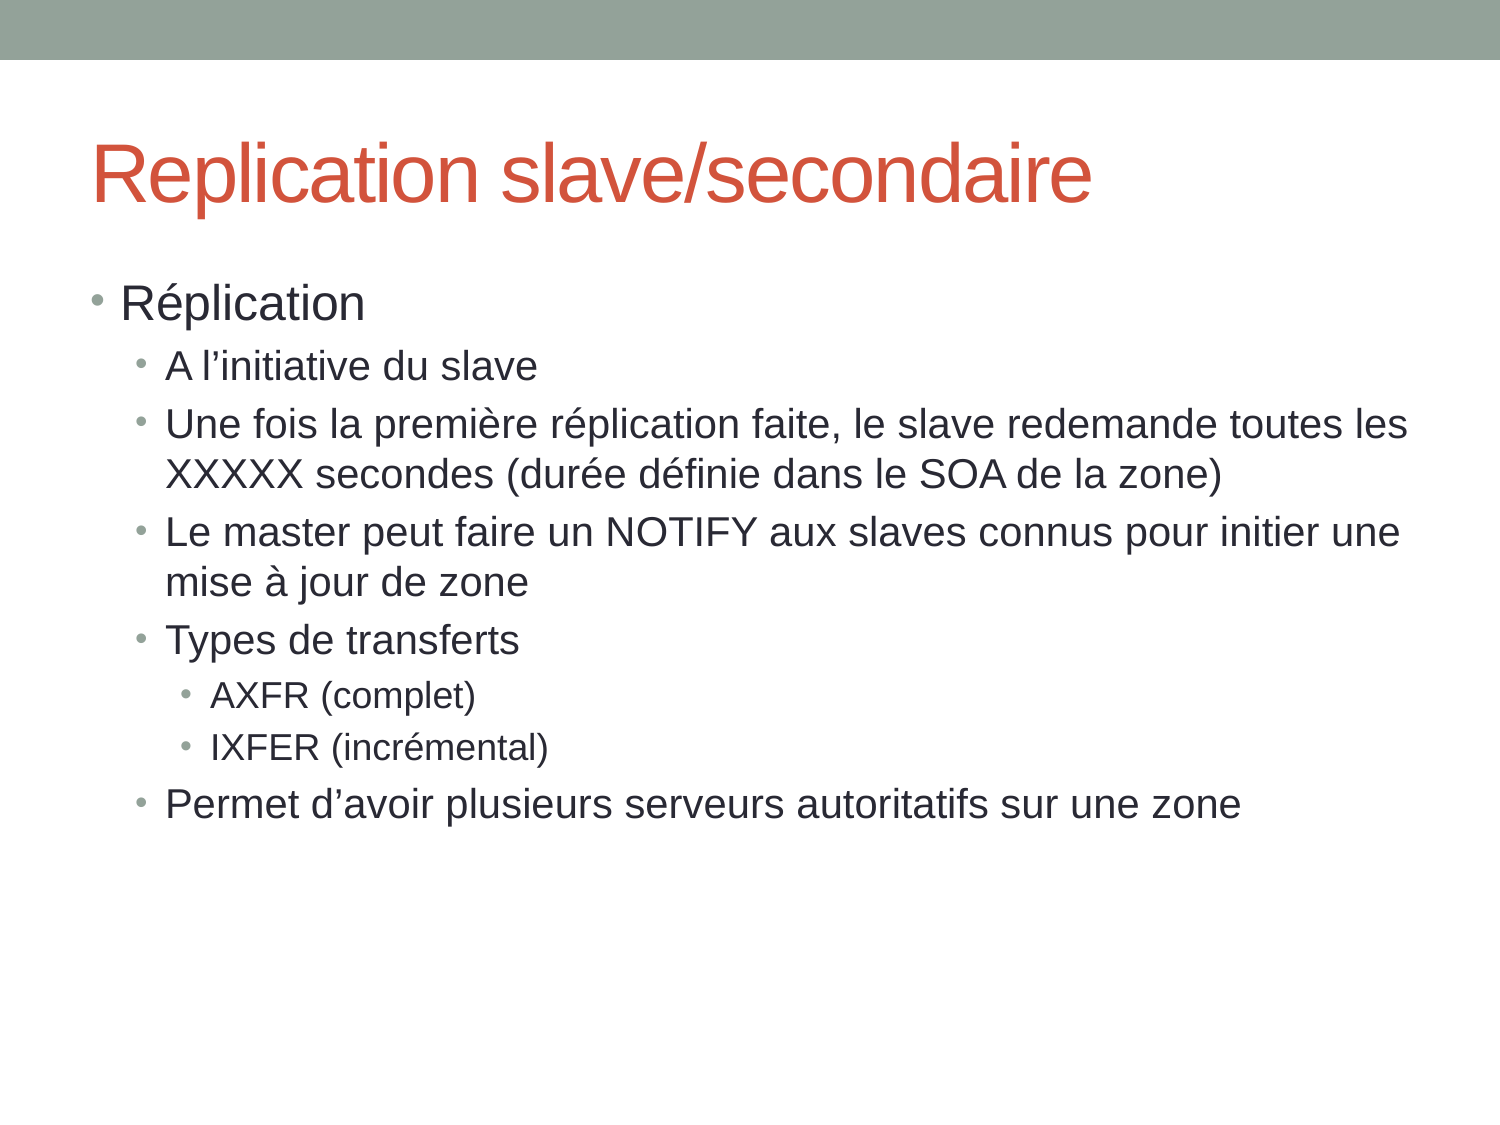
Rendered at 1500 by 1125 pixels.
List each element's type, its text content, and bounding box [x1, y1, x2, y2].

list Réplication A l’initiative du slave Une fois la première réplication faite, le slave redemande toutes les XXXXX secondes (durée définie dans le SOA de la zone) Le master peut faire un NOTIFY aux slaves connus pour initier une mise à jour de zone Types de transferts AXFR (complet) IXFER (incrémental) Permet d’avoir plusieurs serveurs autoritatifs sur une zone [75, 262, 1425, 1063]
title Replication slave/secondaire [75, 87, 1425, 250]
